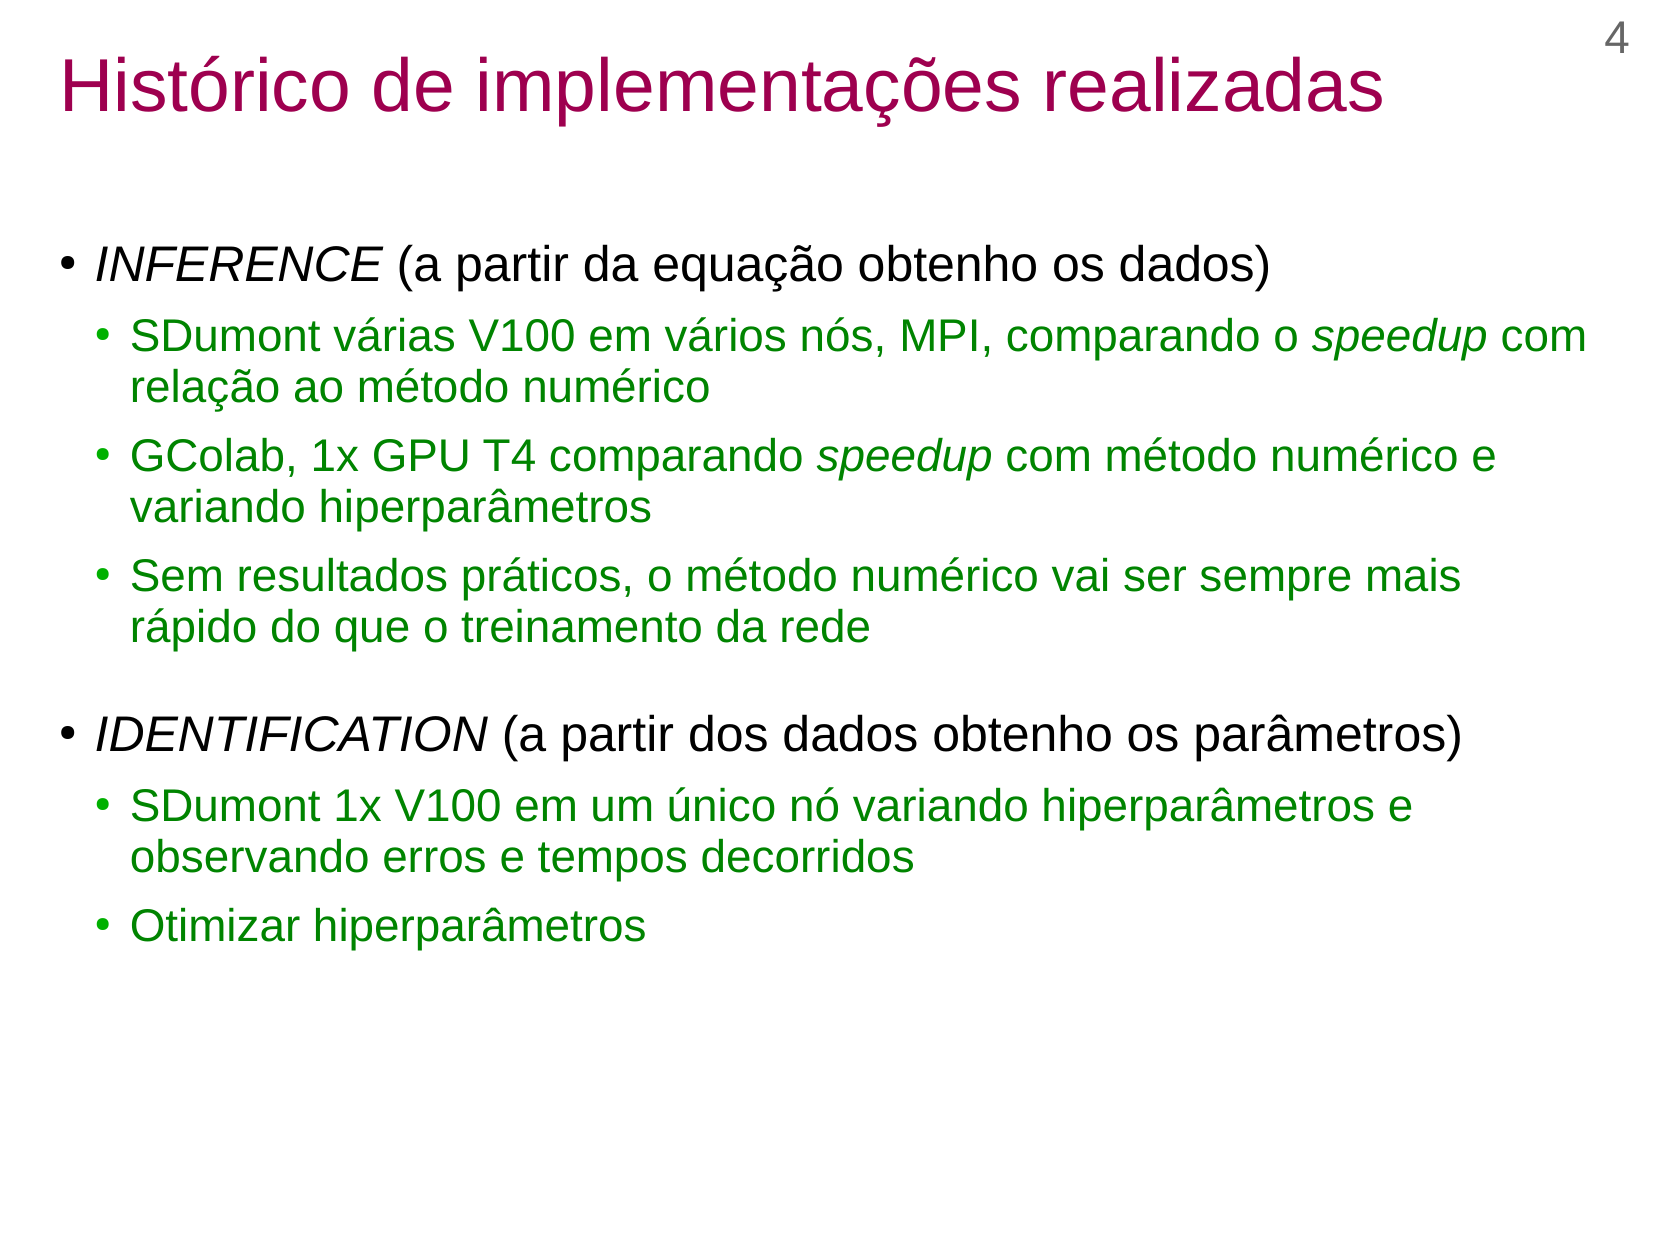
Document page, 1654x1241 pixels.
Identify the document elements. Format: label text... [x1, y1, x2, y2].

list INFERENCE (a partir da equação obtenho os dados) SDumont várias V100 em vários nós, MPI, comparando o speedup com relação ao método numérico GColab, 1x GPU T4 comparando speedup com método numérico e variando hiperparâmetros Sem resultados práticos, o método numérico vai ser sempre mais rápido do que o treinamento da rede IDENTIFICATION (a partir dos dados obtenho os parâmetros) SDumont 1x V100 em um único nó variando hiperparâmetros e observando erros e tempos decorridos Otimizar hiperparâmetros [59, 236, 1595, 1211]
title Histórico de implementações realizadas [59, 50, 1595, 127]
